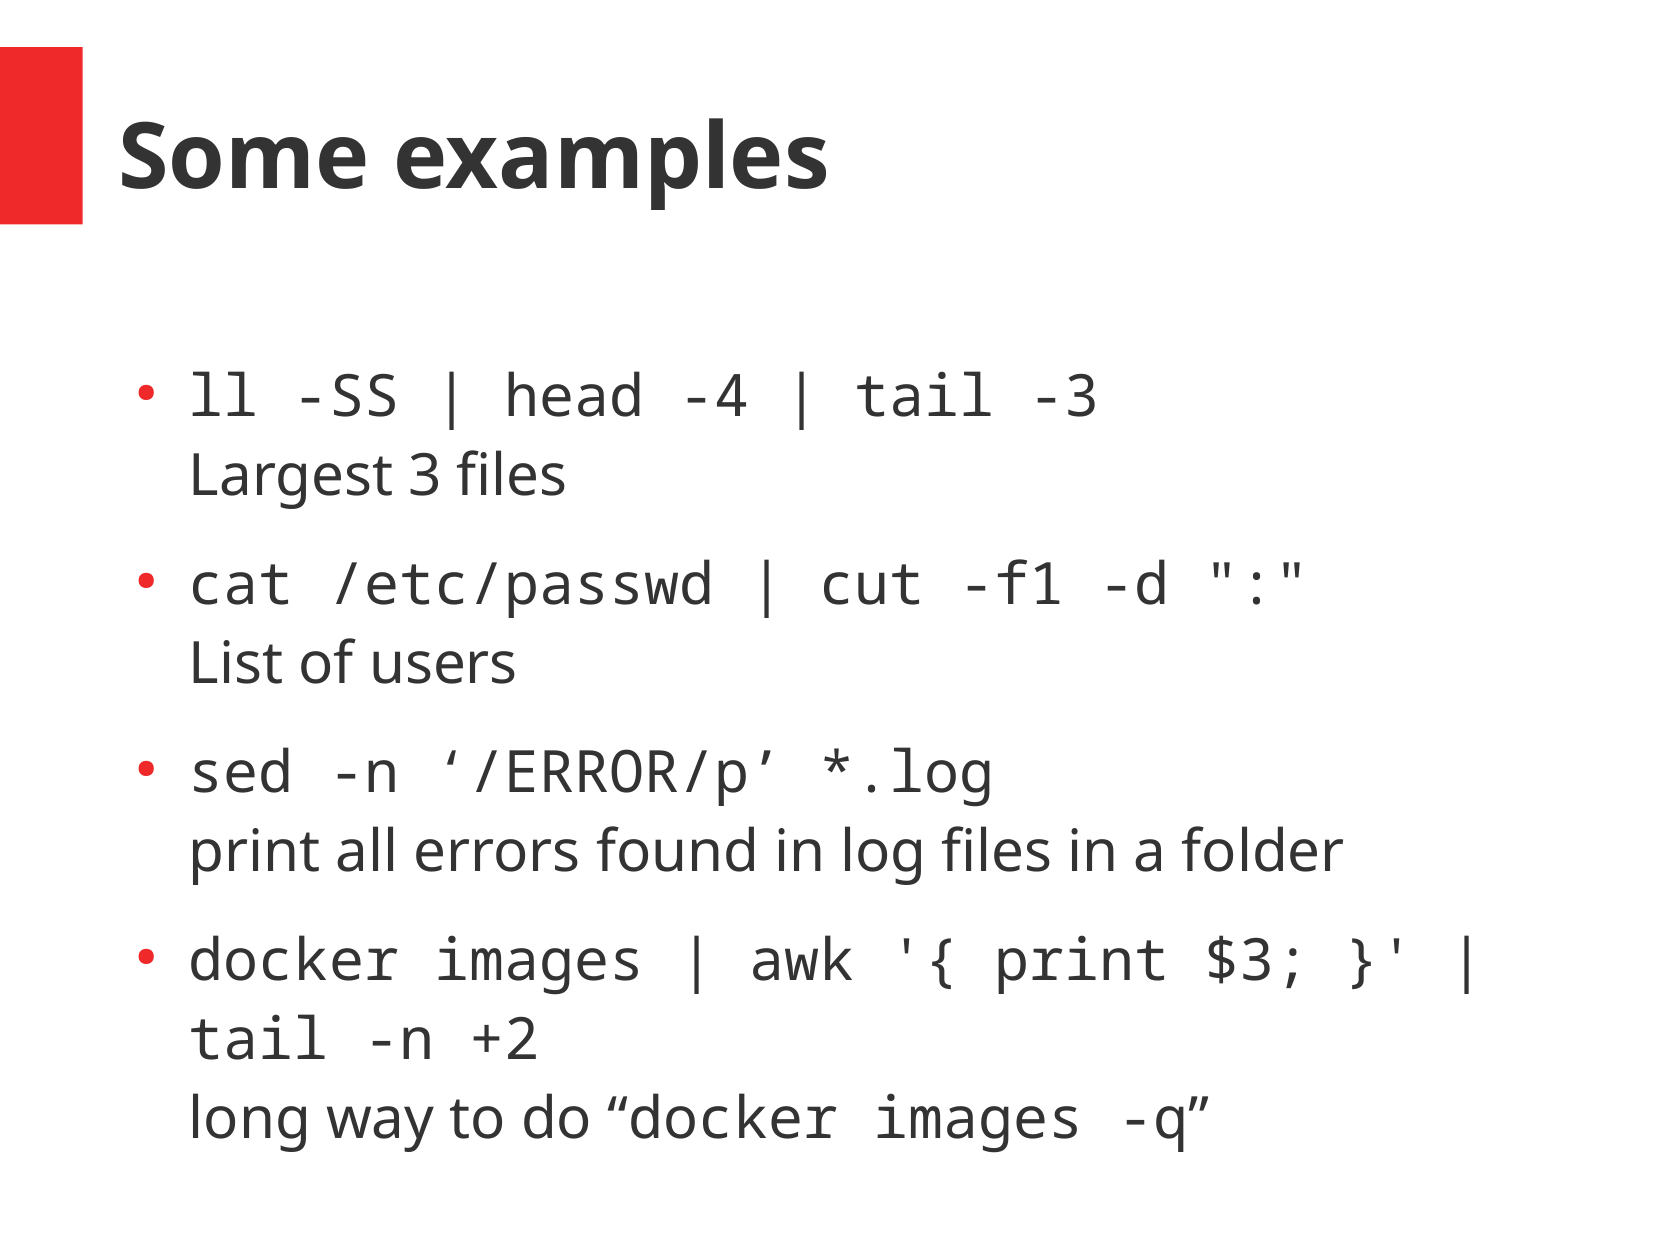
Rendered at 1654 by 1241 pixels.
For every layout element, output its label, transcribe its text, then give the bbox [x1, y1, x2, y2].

list ll -SS | head -4 | tail -3 Largest 3 files cat /etc/passwd | cut -f1 -d ":" List of users sed -n ‘/ERROR/p’ *.log print all errors found in log files in a folder docker images | awk '{ print $3; }' | tail -n +2 long way to do “docker images -q” [118, 354, 1536, 1074]
title Some examples [118, 49, 1571, 257]
